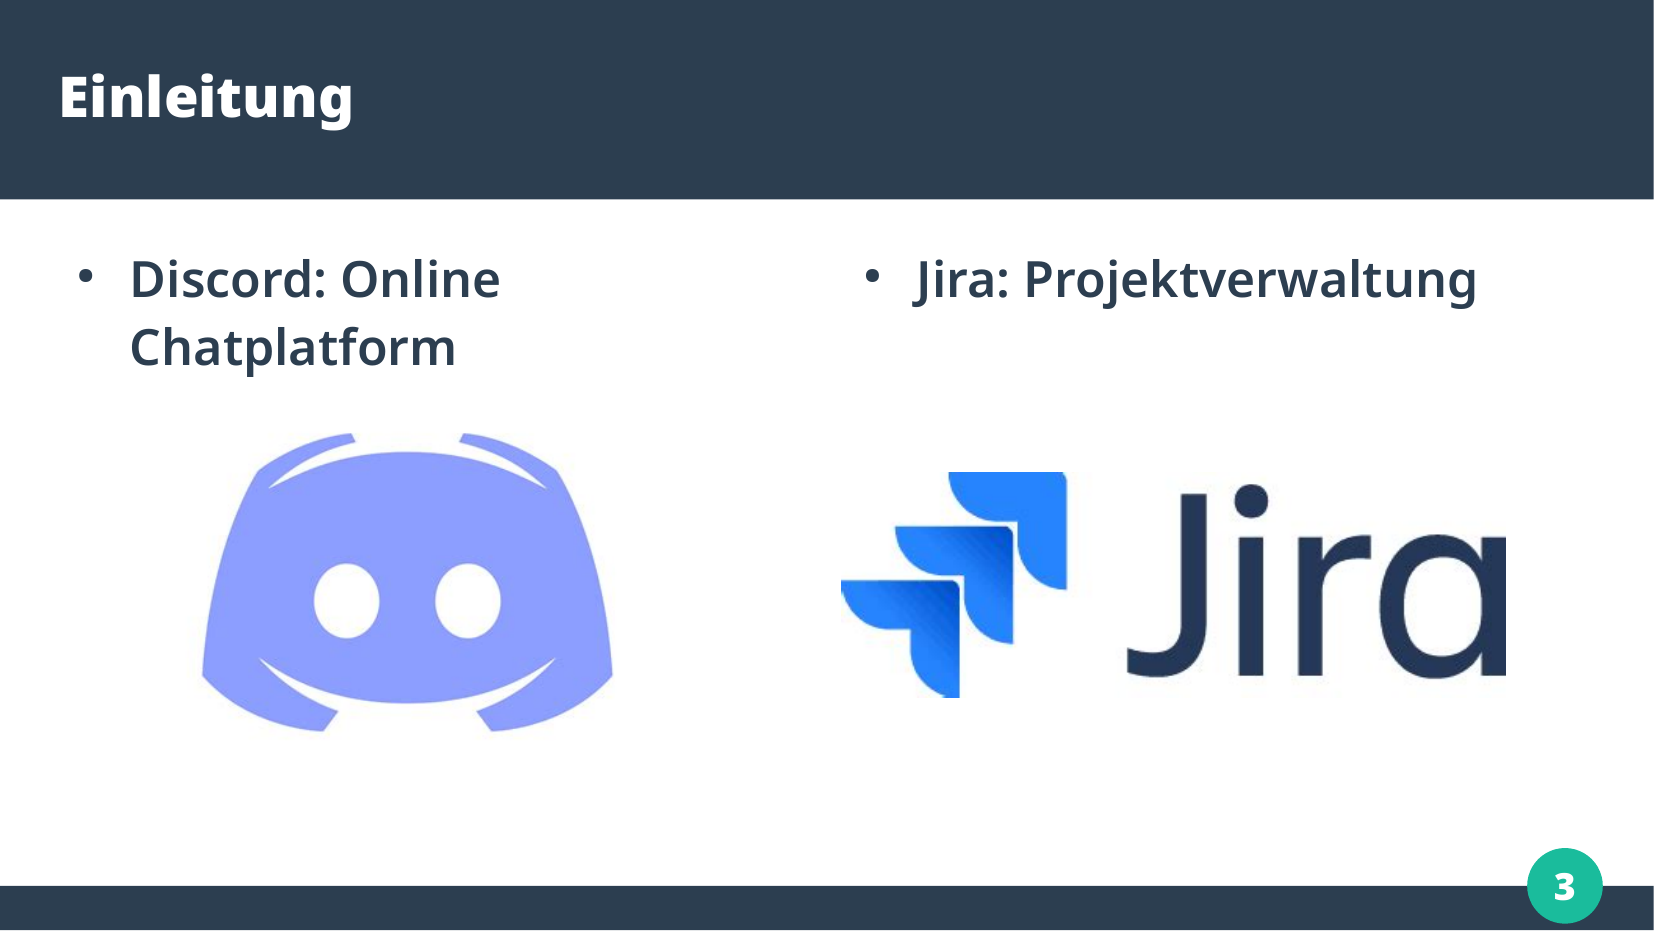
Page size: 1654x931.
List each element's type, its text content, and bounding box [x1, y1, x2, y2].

picture [106, 413, 709, 752]
list Jira: Projektverwaltung [845, 243, 1596, 864]
picture [841, 472, 1506, 698]
list Discord: Online Chatplatform [59, 243, 809, 864]
title Einleitung [59, 37, 1595, 155]
